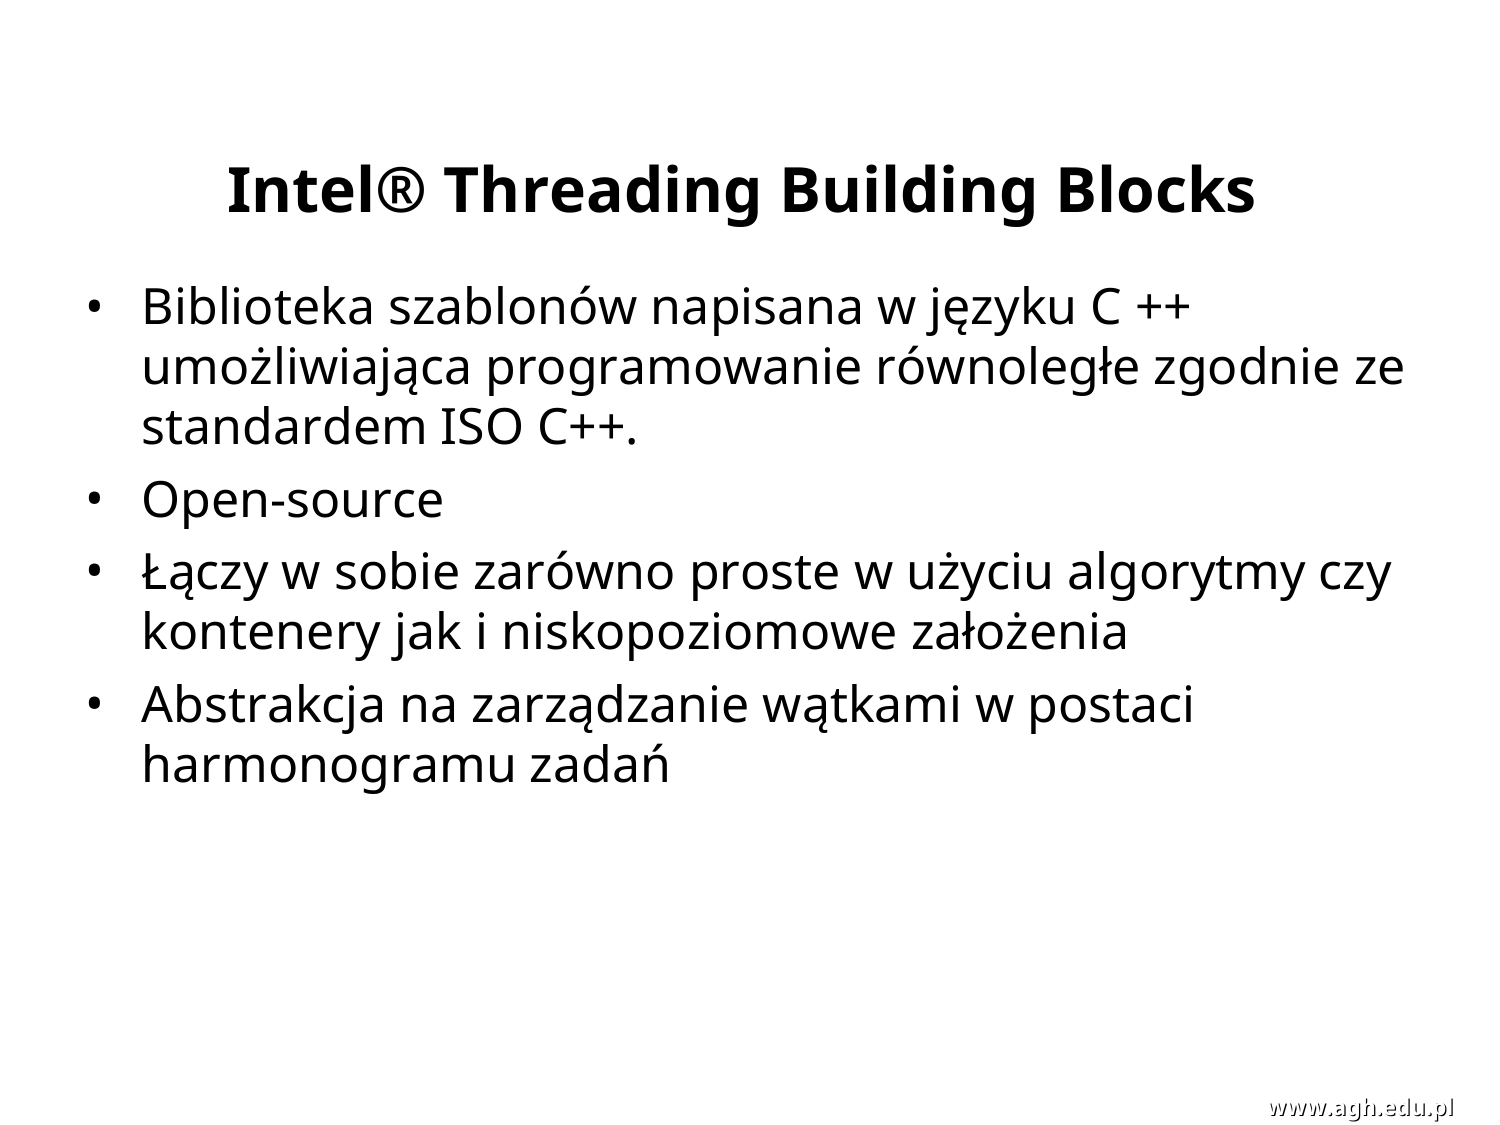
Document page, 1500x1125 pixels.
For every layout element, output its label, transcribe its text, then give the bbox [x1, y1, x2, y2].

list Biblioteka szablonów napisana w języku C ++ umożliwiająca programowanie równoległe zgodnie ze standardem ISO C++. Open-source Łączy w sobie zarówno proste w użyciu algorytmy czy kontenery jak i niskopoziomowe założenia Abstrakcja na zarządzanie wątkami w postaci harmonogramu zadań [70, 267, 1425, 1005]
title Intel® Threading Building Blocks [212, 98, 1436, 272]
text_box www.agh.edu.pl [1251, 1084, 1500, 1125]
